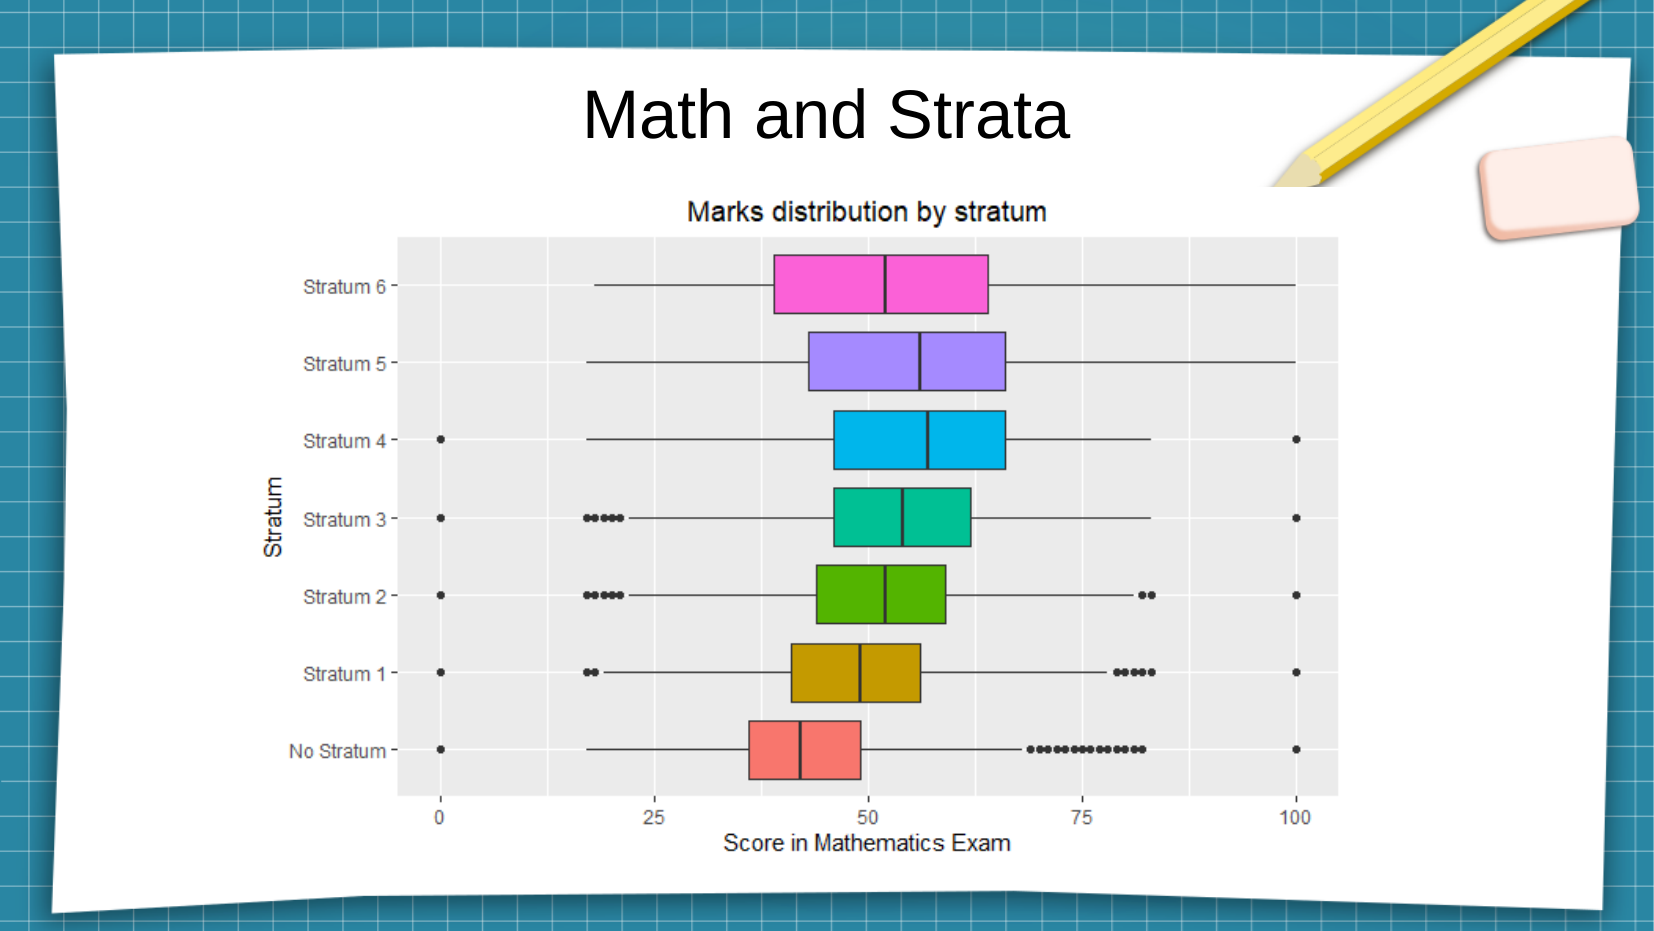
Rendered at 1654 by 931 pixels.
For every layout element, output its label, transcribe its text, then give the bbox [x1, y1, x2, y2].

title Math and Strata [82, 37, 1571, 193]
picture [0, 0, 1654, 931]
